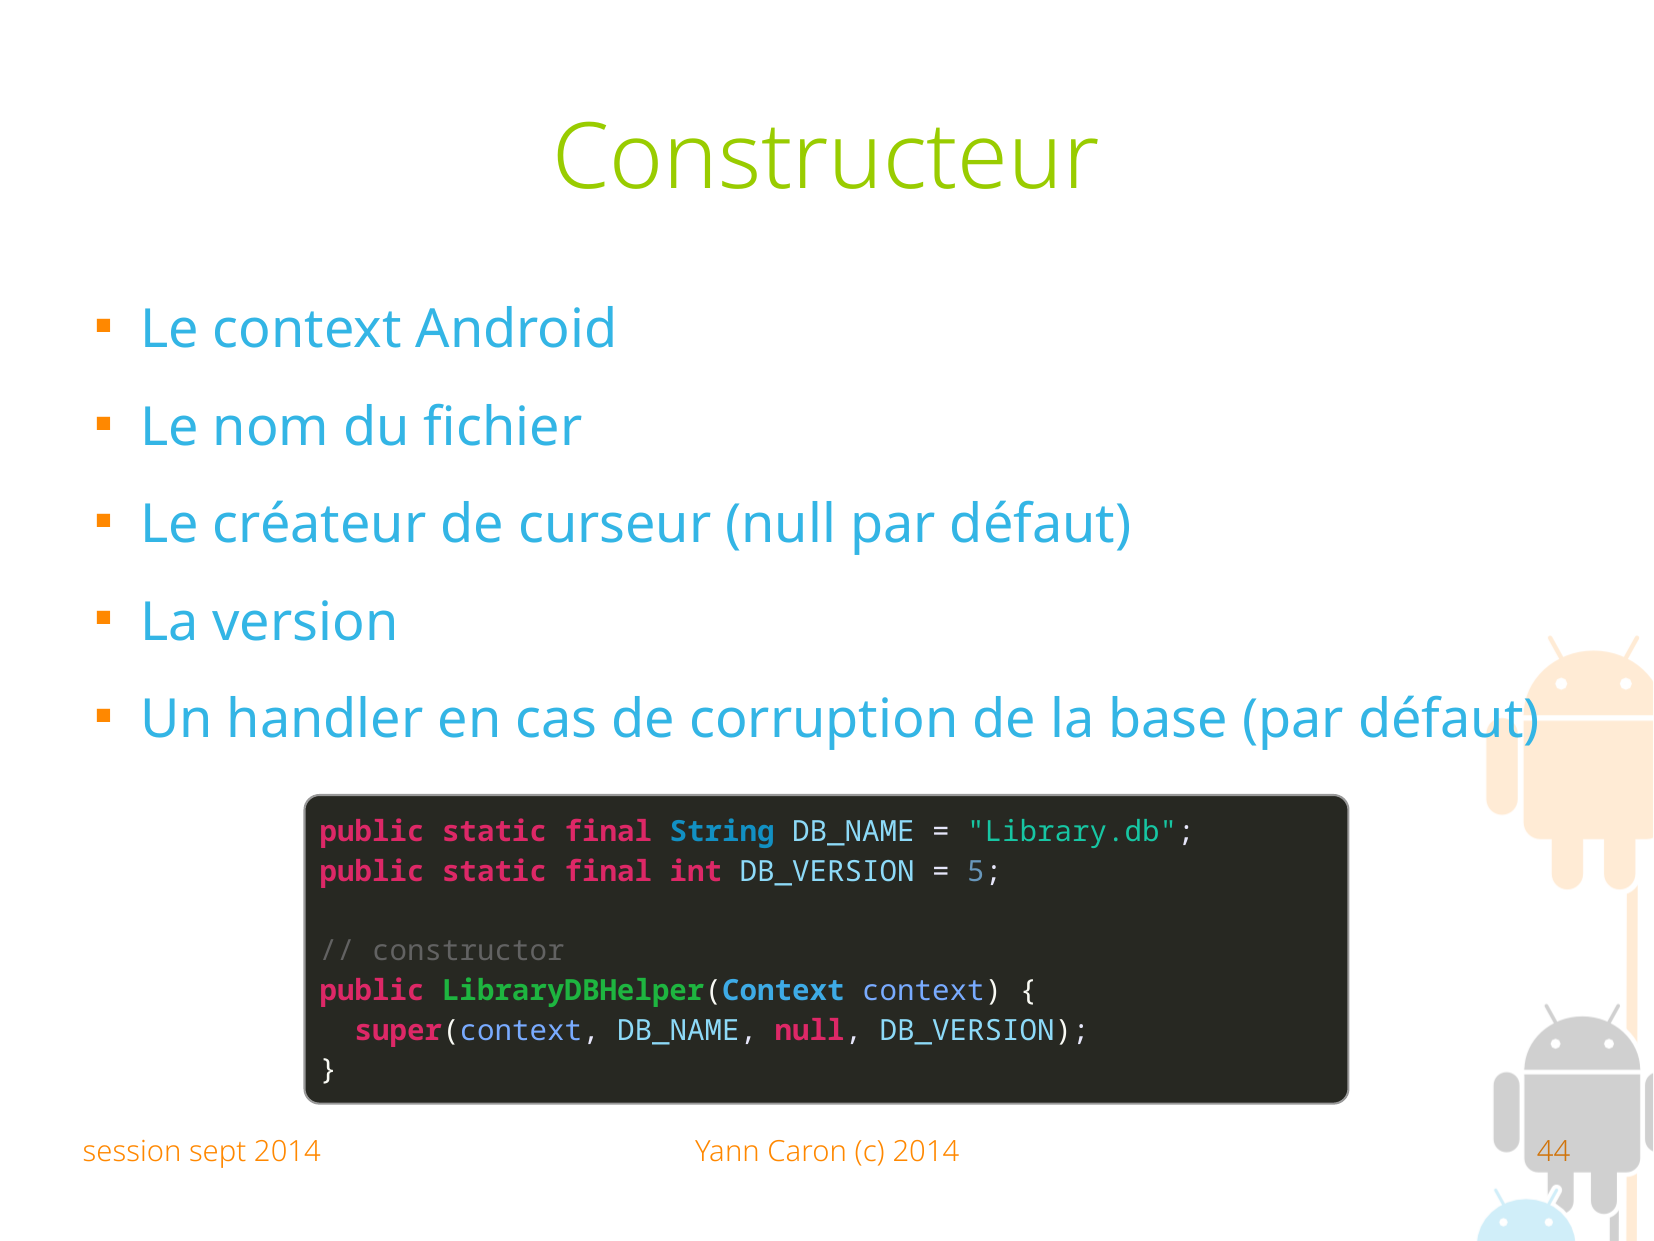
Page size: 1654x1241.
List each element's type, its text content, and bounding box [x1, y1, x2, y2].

list Le context Android Le nom du fichier Le créateur de curseur (null par défaut) La version Un handler en cas de corruption de la base (par défaut) [82, 290, 1571, 811]
title Constructeur [82, 49, 1571, 257]
text_box public static final String DB_NAME = "Library.db"; public static final int DB_VERSION = 5; // constructor public LibraryDBHelper(Context context) { super(context, DB_NAME, null, DB_VERSION); } [304, 795, 1349, 1054]
picture [240, 423, 1654, 1241]
